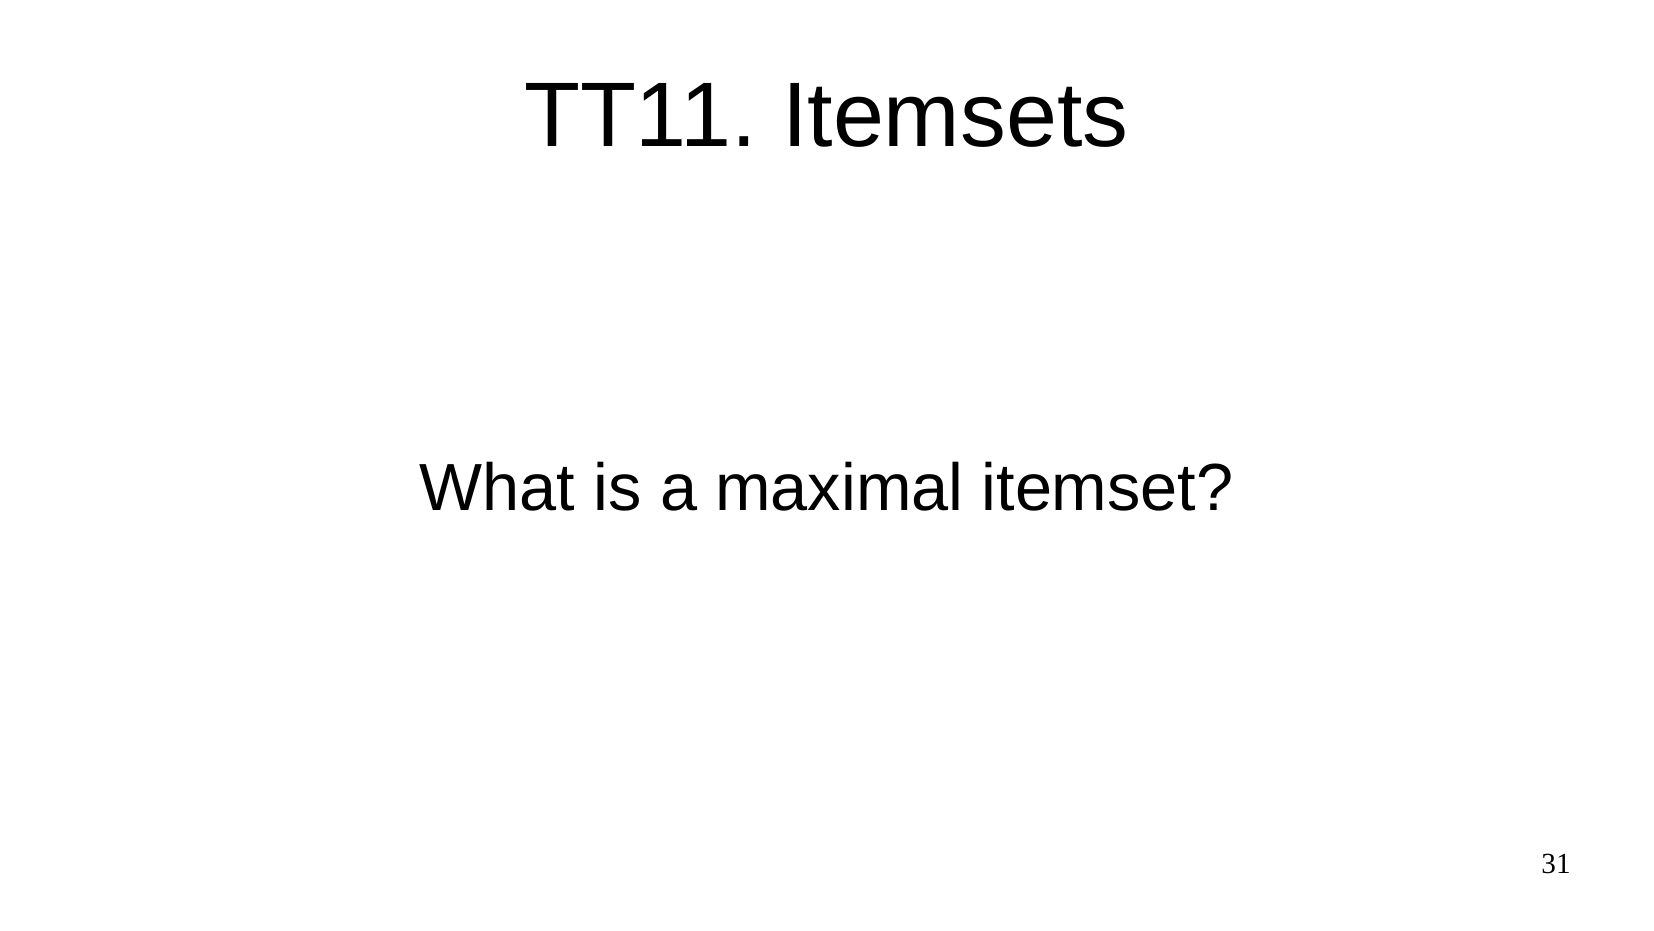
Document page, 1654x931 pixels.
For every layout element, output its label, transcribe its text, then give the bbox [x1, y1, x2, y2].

subtitle What is a maximal itemset? [82, 217, 1571, 758]
title TT11. Itemsets [82, 37, 1571, 193]
